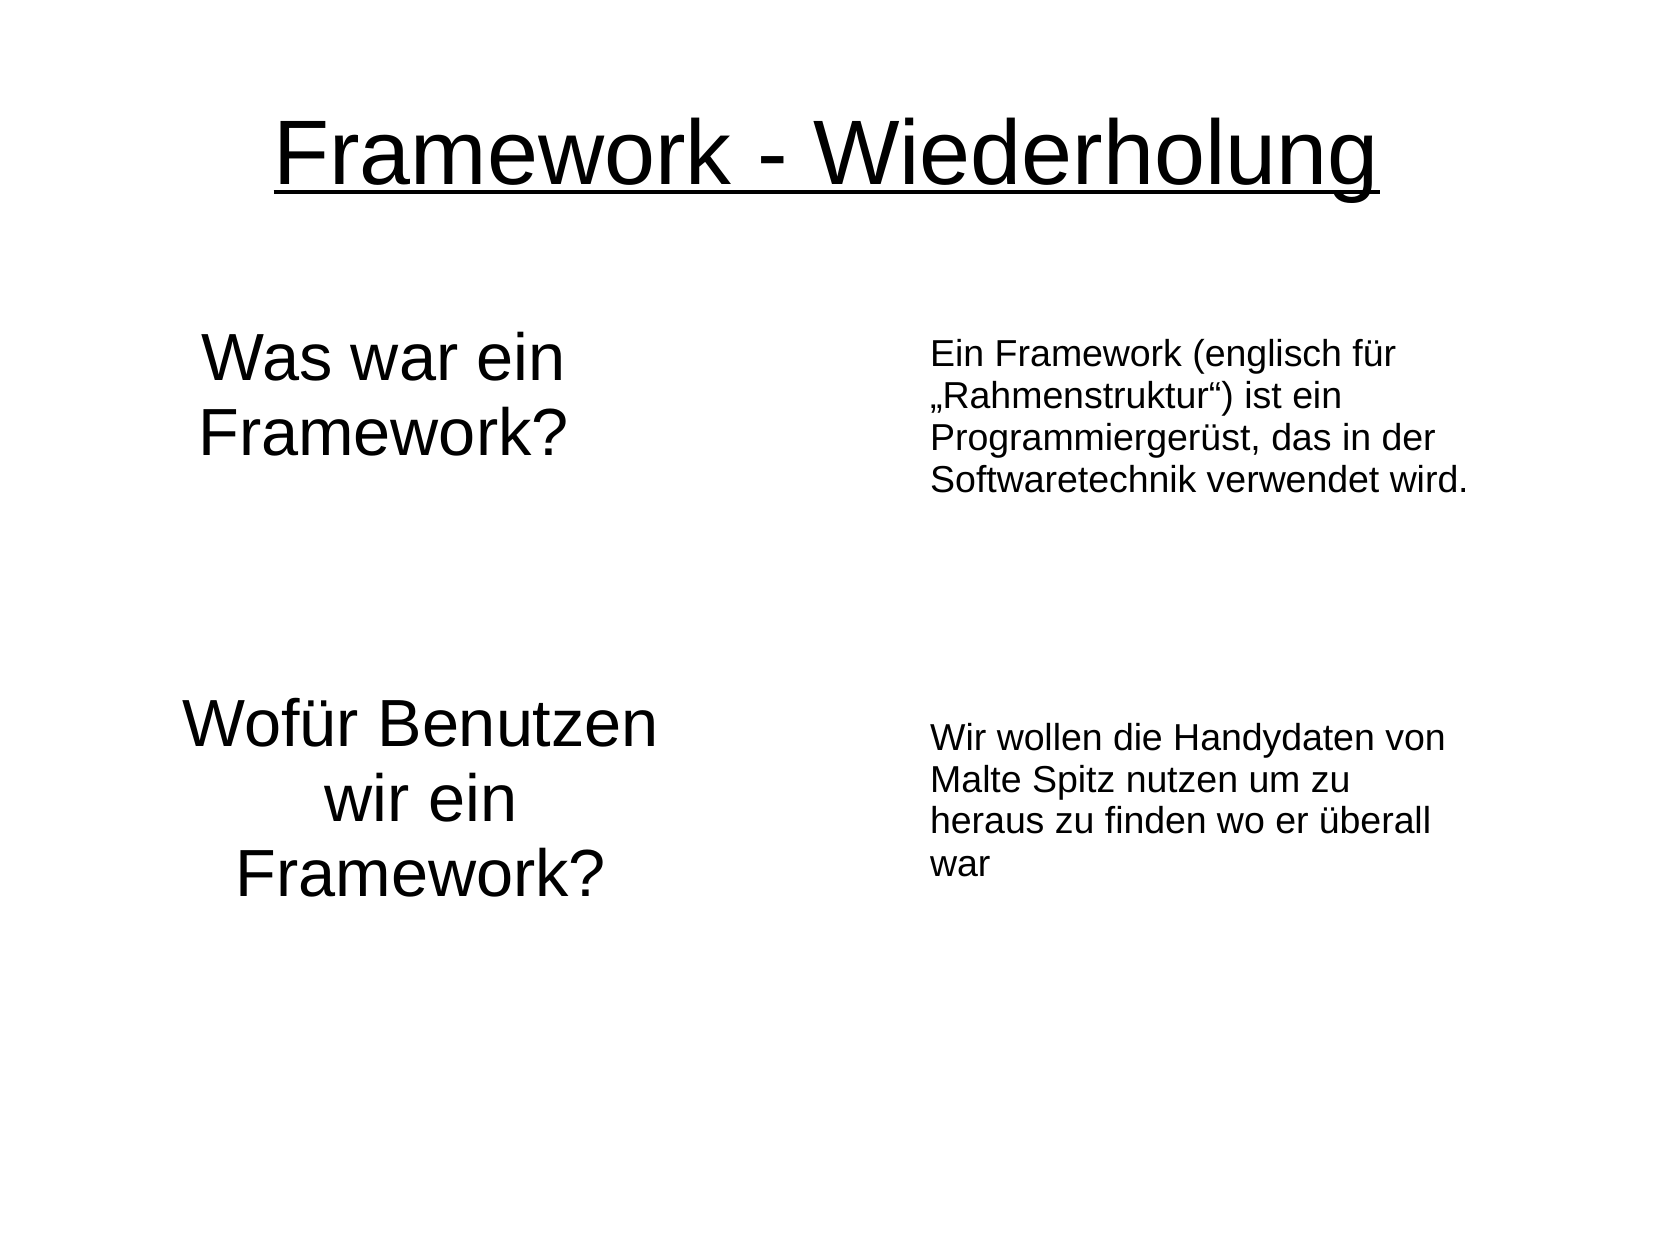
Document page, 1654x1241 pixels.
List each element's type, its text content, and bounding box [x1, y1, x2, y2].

text_box Wir wollen die Handydaten von Malte Spitz nutzen um zu heraus zu finden wo er überall war [915, 708, 1477, 1004]
title Framework - Wiederholung [82, 49, 1571, 257]
subtitle Was war ein Framework? [88, 290, 680, 532]
text_box Wofür Benutzen wir ein Framework? [147, 649, 695, 947]
text_box Ein Framework (englisch für „Rahmenstruktur“) ist ein Programmiergerüst, das in der Softwaretechnik verwendet wird. [915, 324, 1506, 550]
